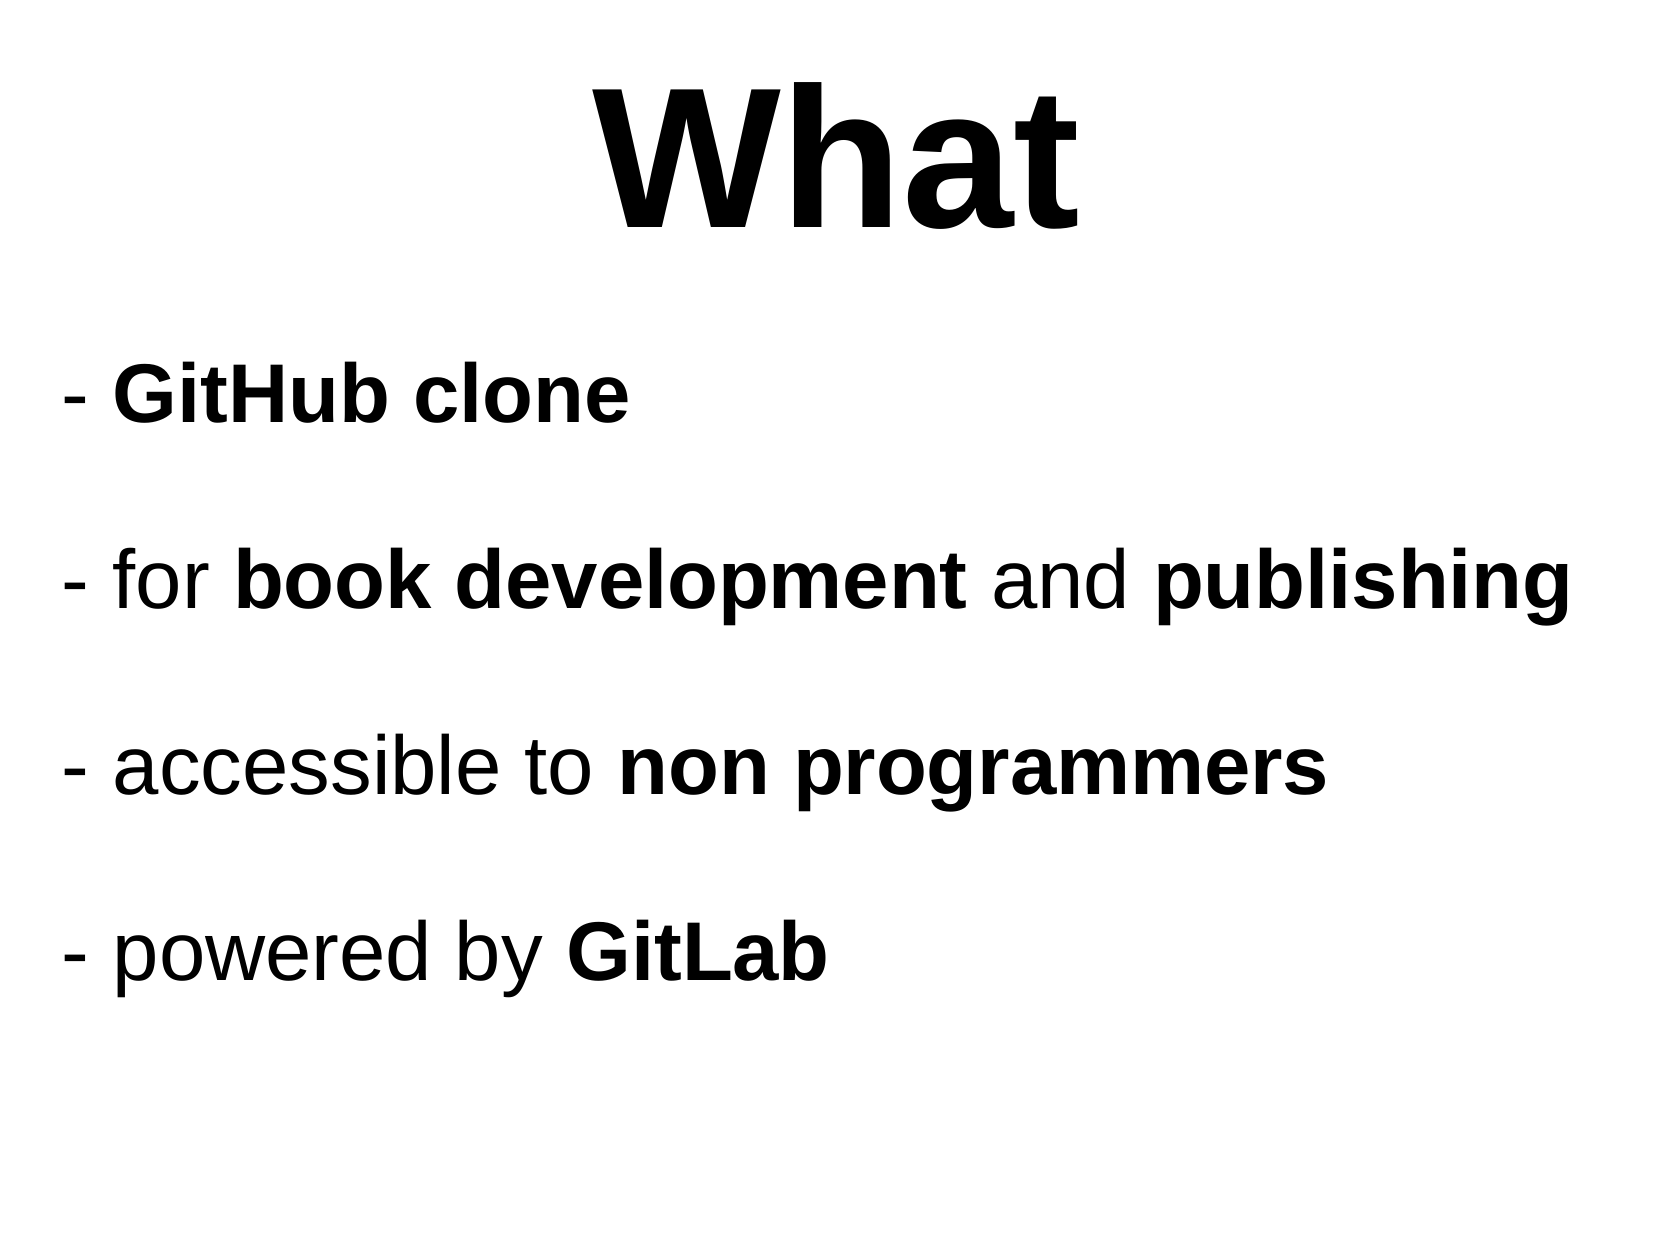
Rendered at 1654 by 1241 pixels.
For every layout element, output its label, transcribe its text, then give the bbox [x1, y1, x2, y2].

text_box - GitHub clone - for book development and publishing - accessible to non programmers - powered by GitLab [61, 255, 1591, 1185]
title What [92, 46, 1581, 255]
